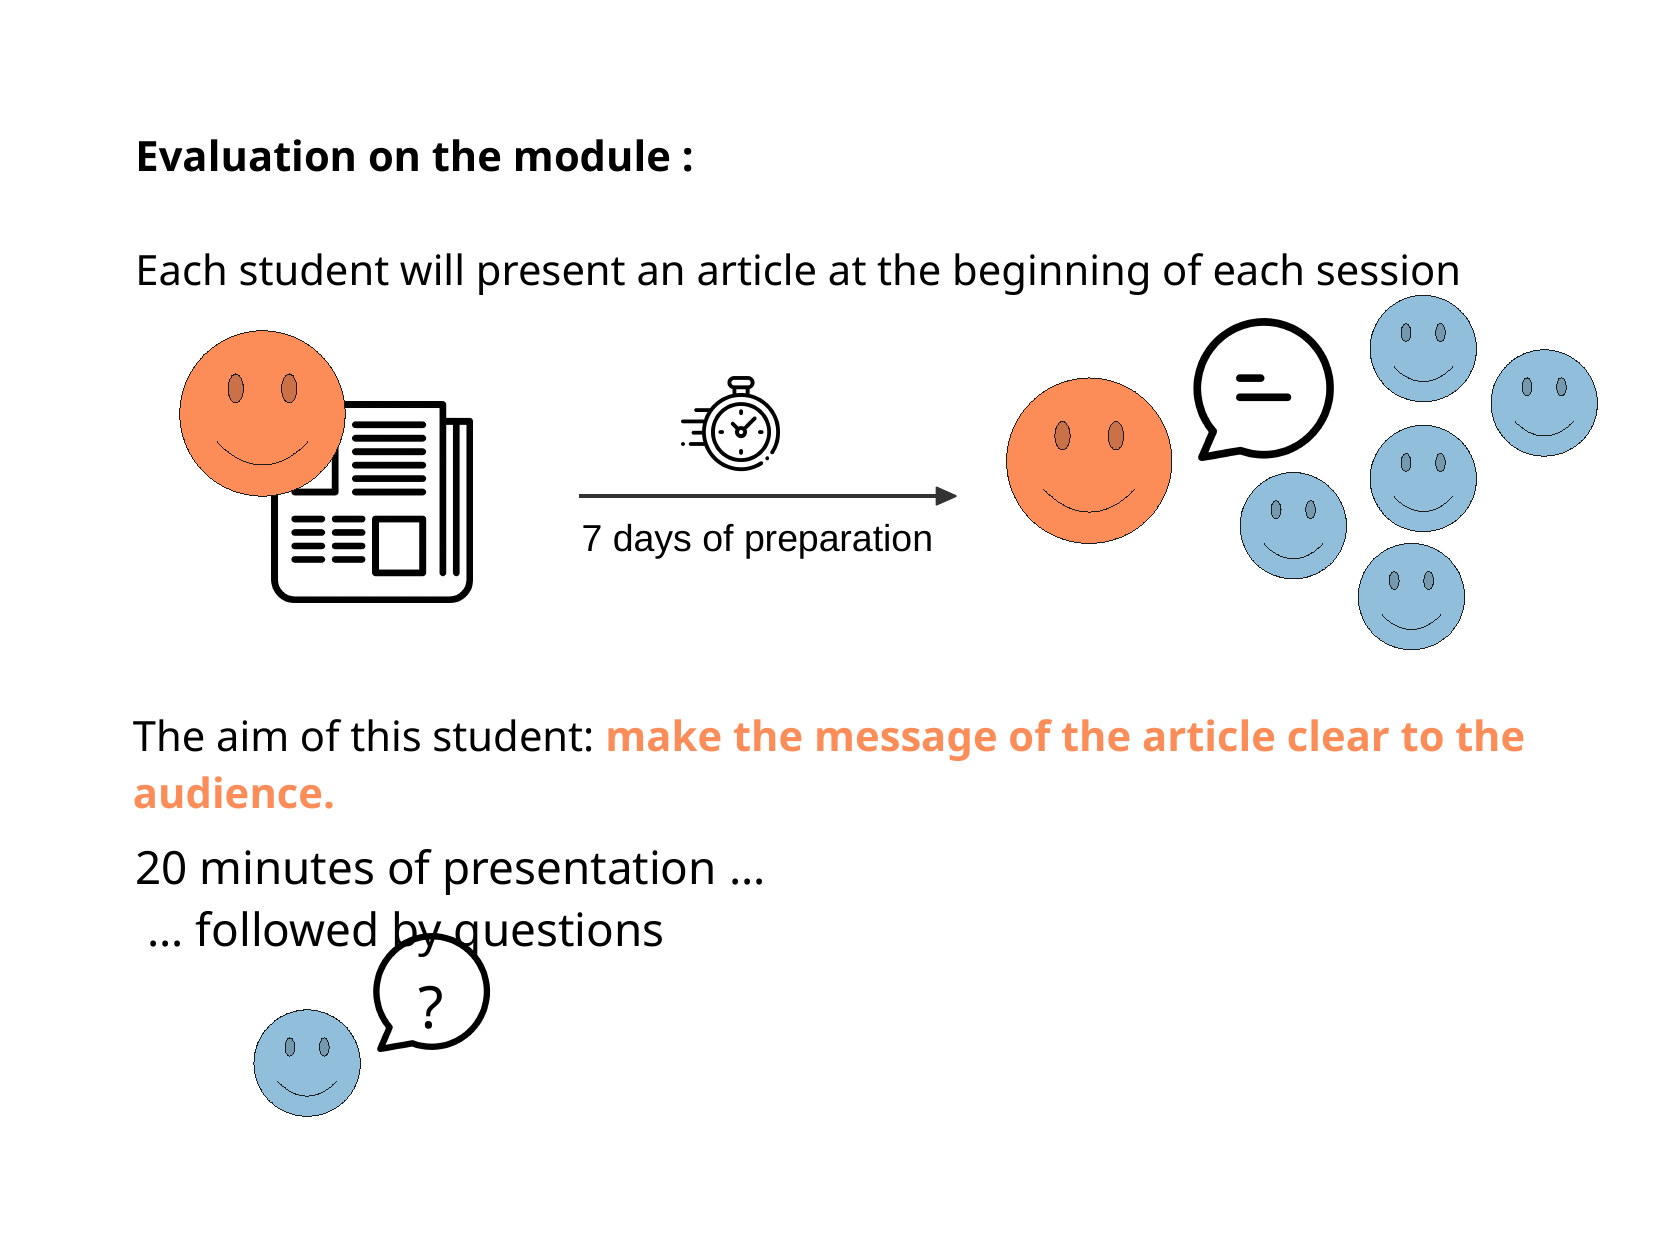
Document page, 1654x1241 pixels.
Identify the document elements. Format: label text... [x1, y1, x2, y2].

picture [372, 933, 491, 1052]
text_box [1240, 472, 1347, 579]
text_box [253, 1009, 361, 1117]
text_box The aim of this student: make the message of the article clear to the audience. [118, 699, 1607, 804]
text_box [179, 330, 346, 497]
text_box ? [377, 958, 485, 1037]
text_box 7 days of preparation [566, 510, 949, 567]
text_box 20 minutes of presentation … … followed by questions [120, 827, 1208, 969]
text_box [1370, 425, 1477, 532]
text_box [1491, 349, 1598, 457]
picture [271, 401, 473, 603]
text_box [1370, 295, 1477, 402]
text_box [1006, 377, 1172, 544]
text_box Evaluation on the module : Each student will present an article at the beginning of each session [120, 119, 1492, 358]
text_box [1358, 543, 1465, 650]
picture [1192, 318, 1335, 461]
picture [681, 374, 780, 473]
